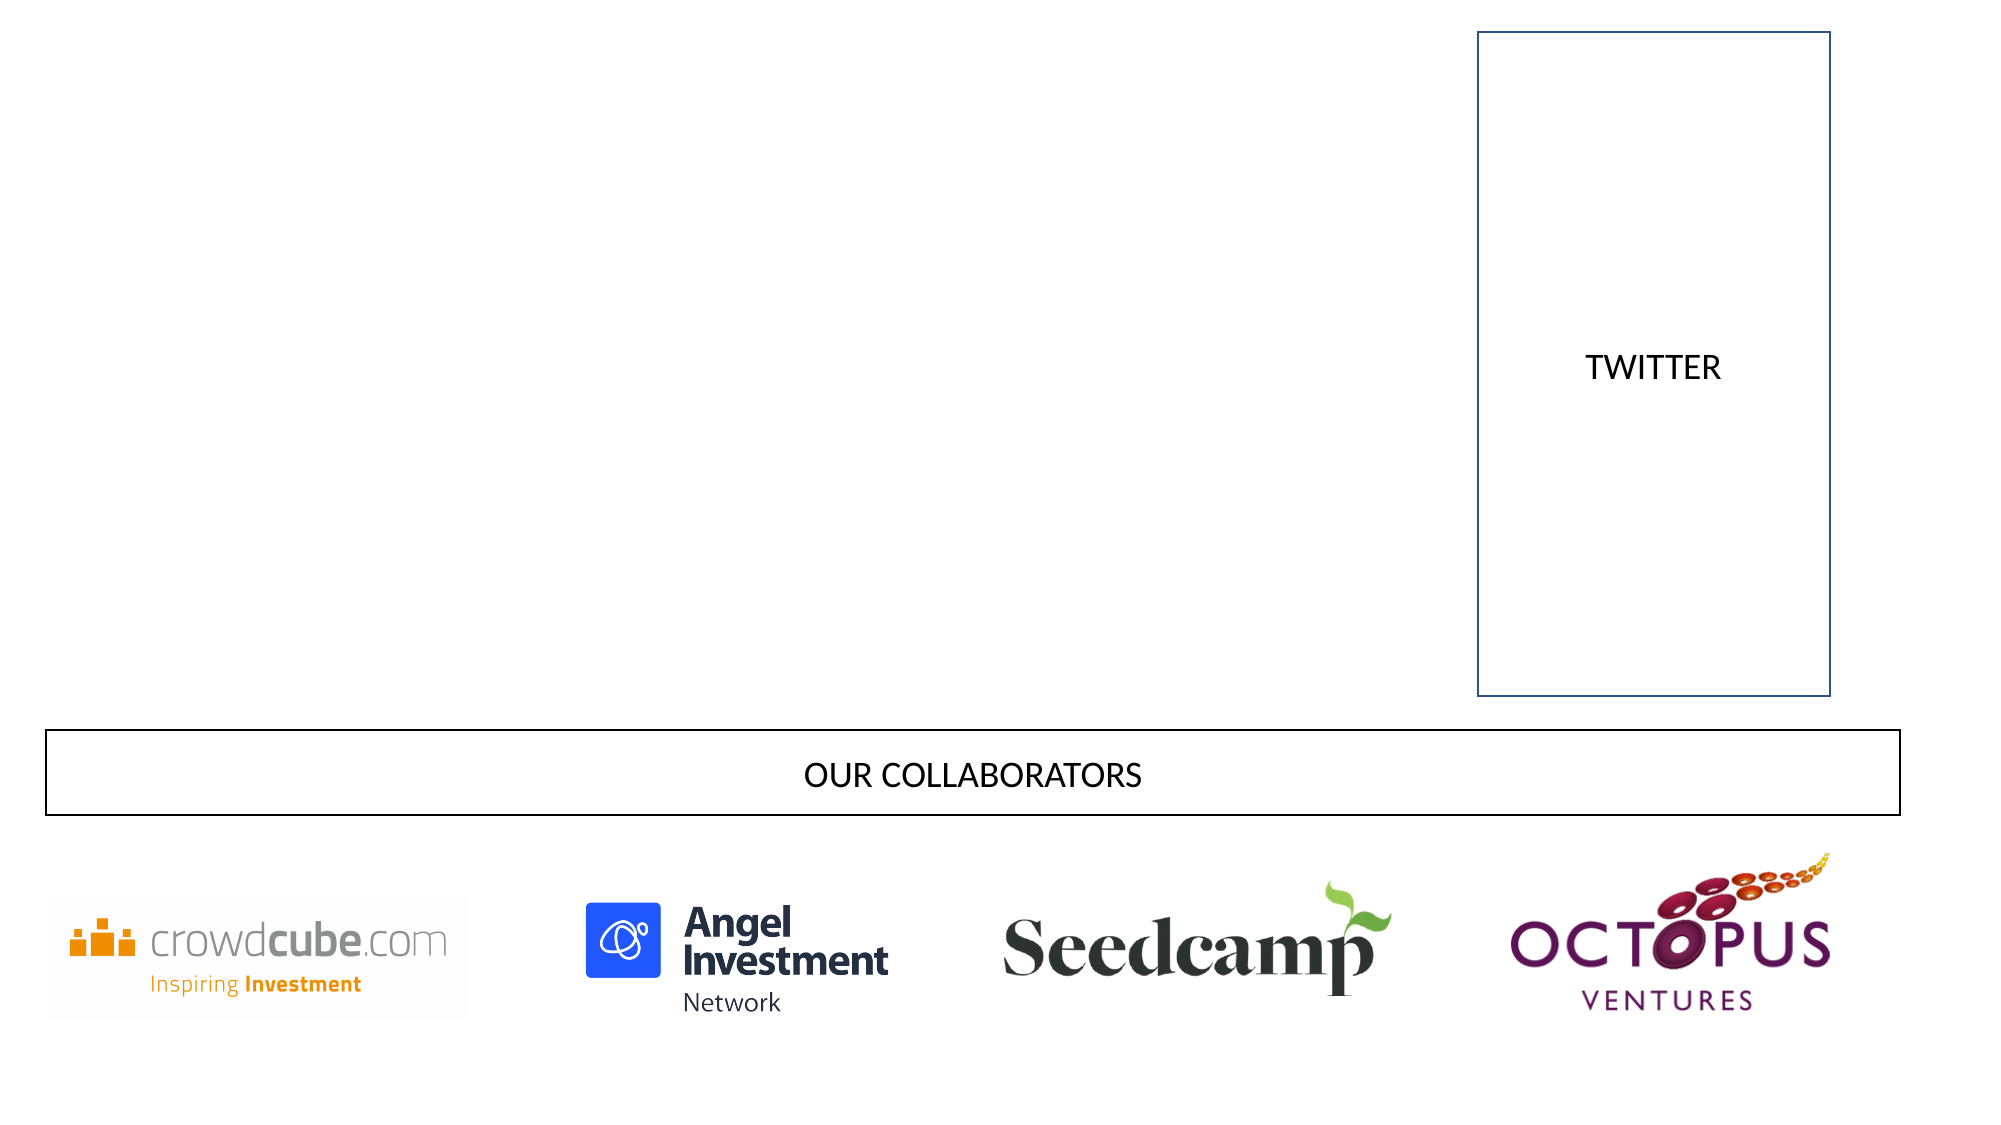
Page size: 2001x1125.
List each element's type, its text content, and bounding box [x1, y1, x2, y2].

picture [585, 902, 890, 1013]
picture [999, 849, 1396, 1021]
picture [46, 894, 469, 1021]
picture [1511, 853, 1830, 1017]
text_box OUR COLLABORATORS [46, 730, 1900, 815]
text_box TWITTER [1478, 32, 1830, 696]
